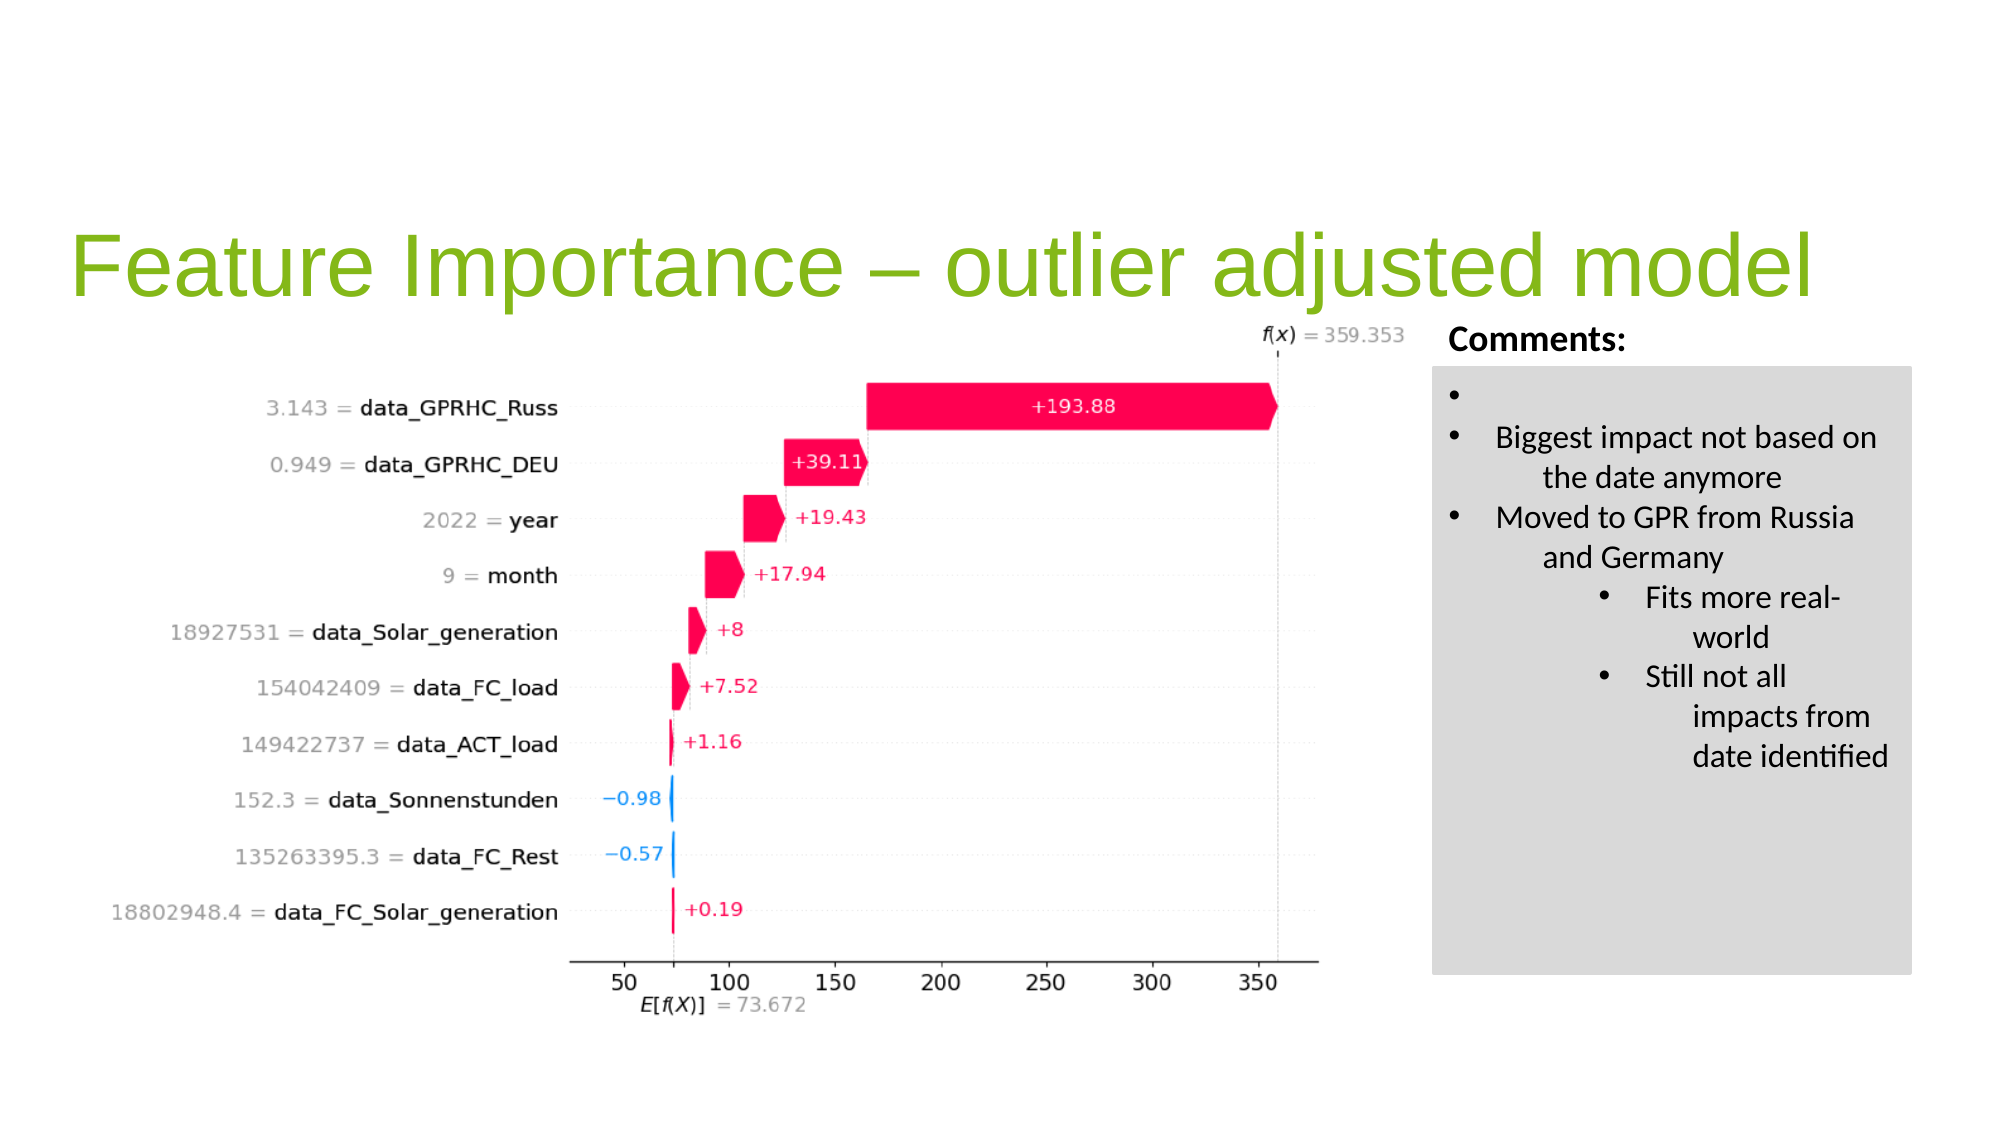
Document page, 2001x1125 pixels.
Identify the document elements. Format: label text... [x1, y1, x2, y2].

text_box Comments: [1433, 306, 1713, 367]
picture [91, 323, 1409, 1021]
title Feature Importance – outlier adjusted model [55, 200, 1946, 311]
text_box Biggest impact not based on the date anymore Moved to GPR from Russia and Germany Fits more real-world Still not all impacts from date identified [1434, 368, 1910, 973]
